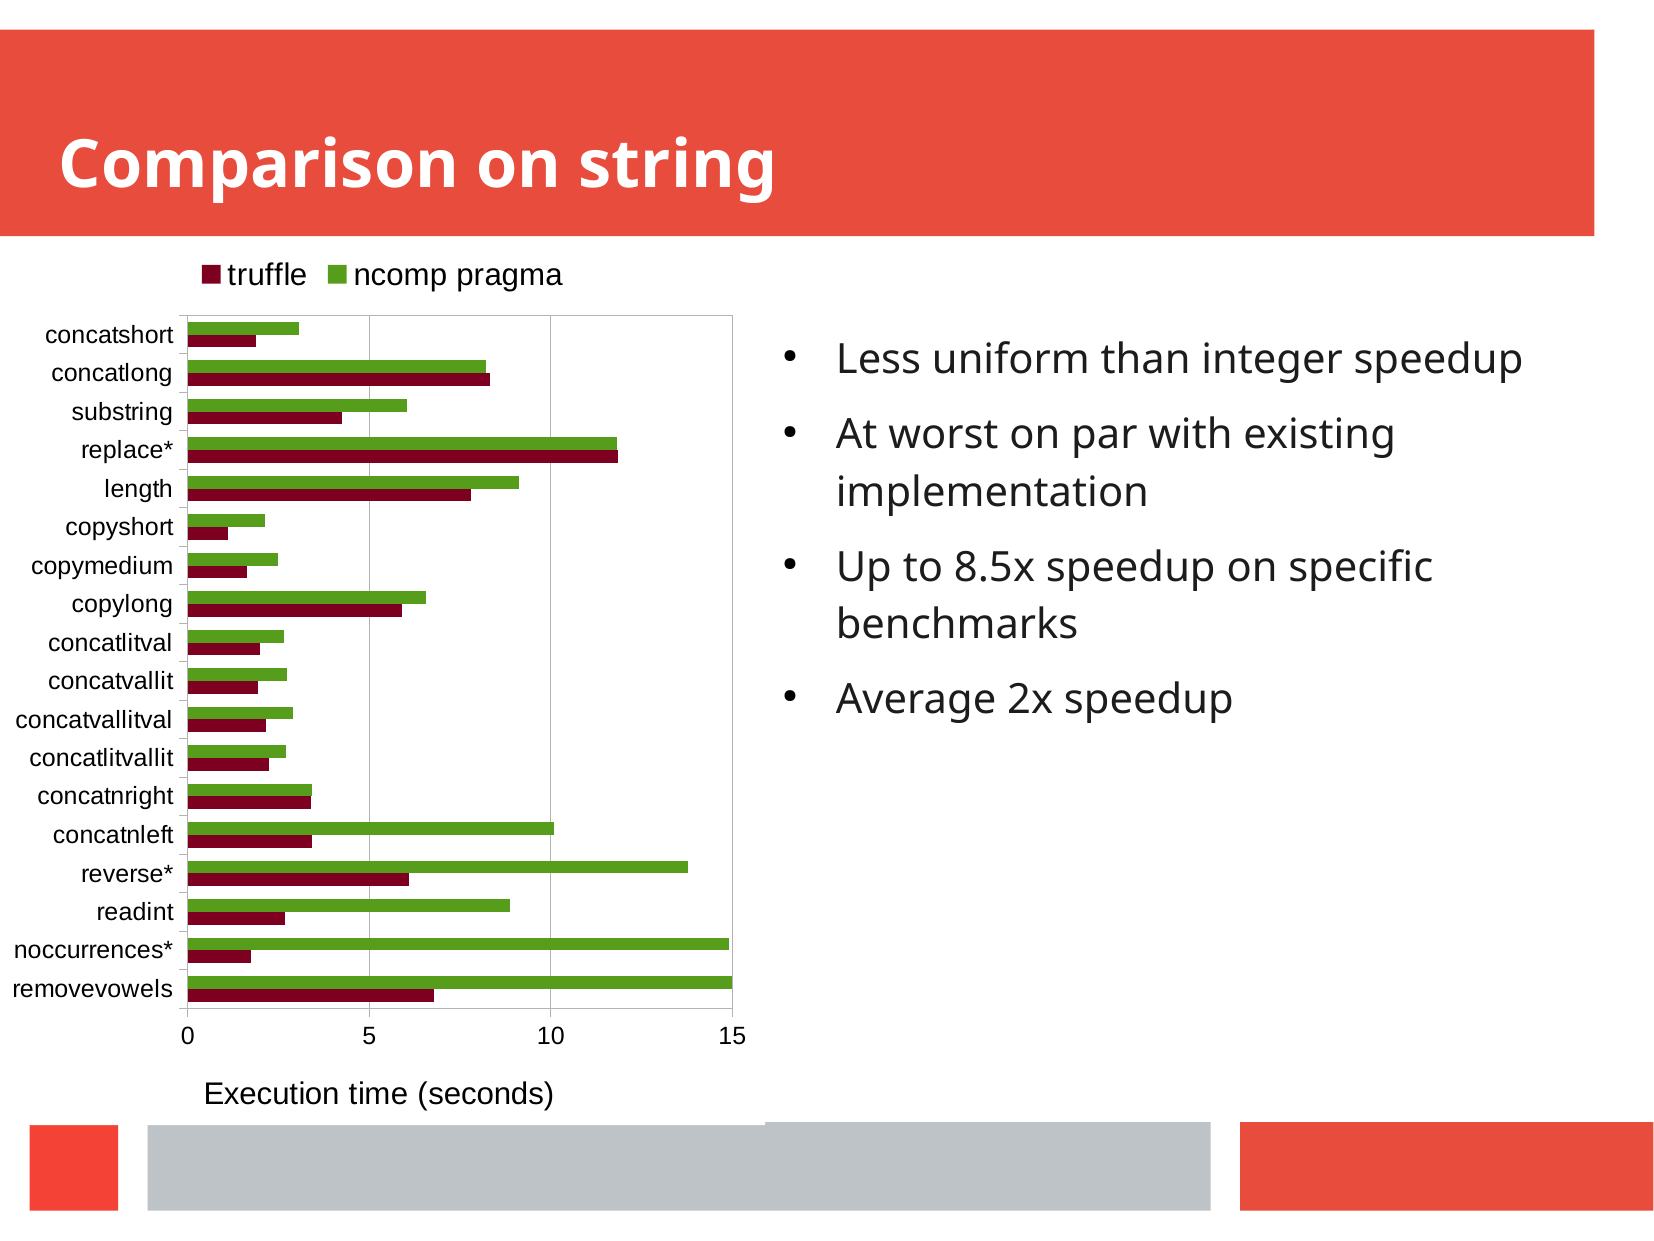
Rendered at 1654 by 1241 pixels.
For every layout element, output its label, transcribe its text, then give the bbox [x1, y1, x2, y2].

list Less uniform than integer speedup At worst on par with existing implementation Up to 8.5x speedup on specific benchmarks Average 2x speedup [765, 329, 1654, 1202]
title Comparison on string [59, 59, 1595, 207]
chart [0, 240, 766, 1126]
